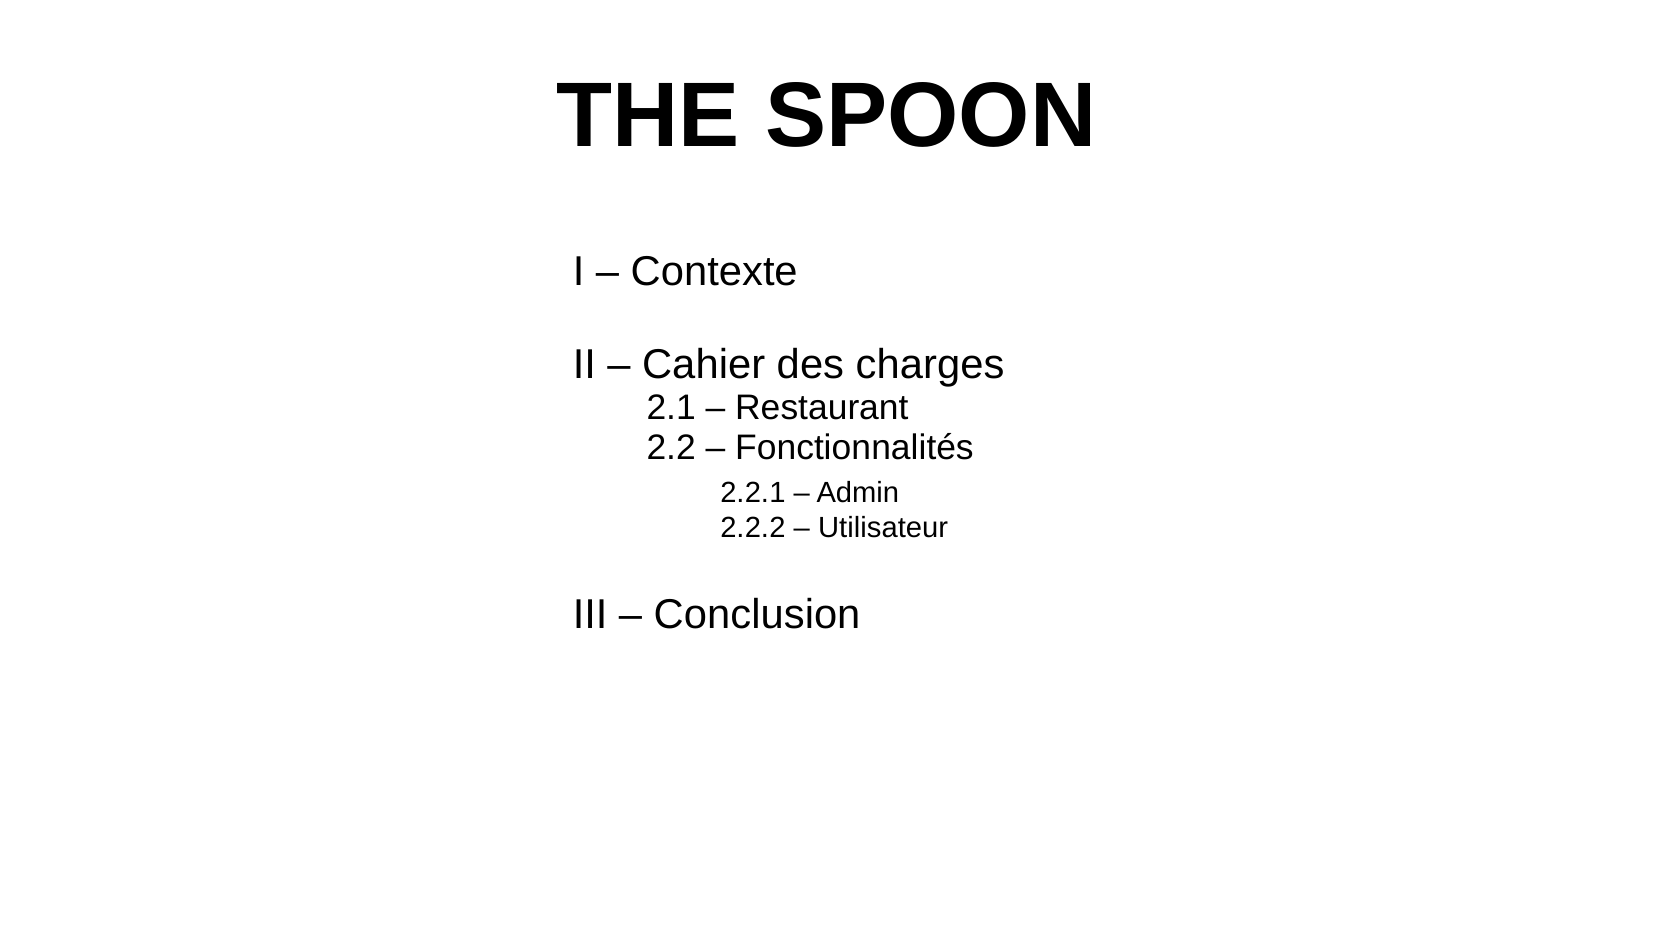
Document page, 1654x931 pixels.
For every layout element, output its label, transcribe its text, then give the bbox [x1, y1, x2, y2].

list I – Contexte II – Cahier des charges 2.1 – Restaurant 2.2 – Fonctionnalités 2.2.1 – Admin 2.2.2 – Utilisateur III – Conclusion [501, 248, 1063, 780]
title THE SPOON [82, 37, 1571, 193]
